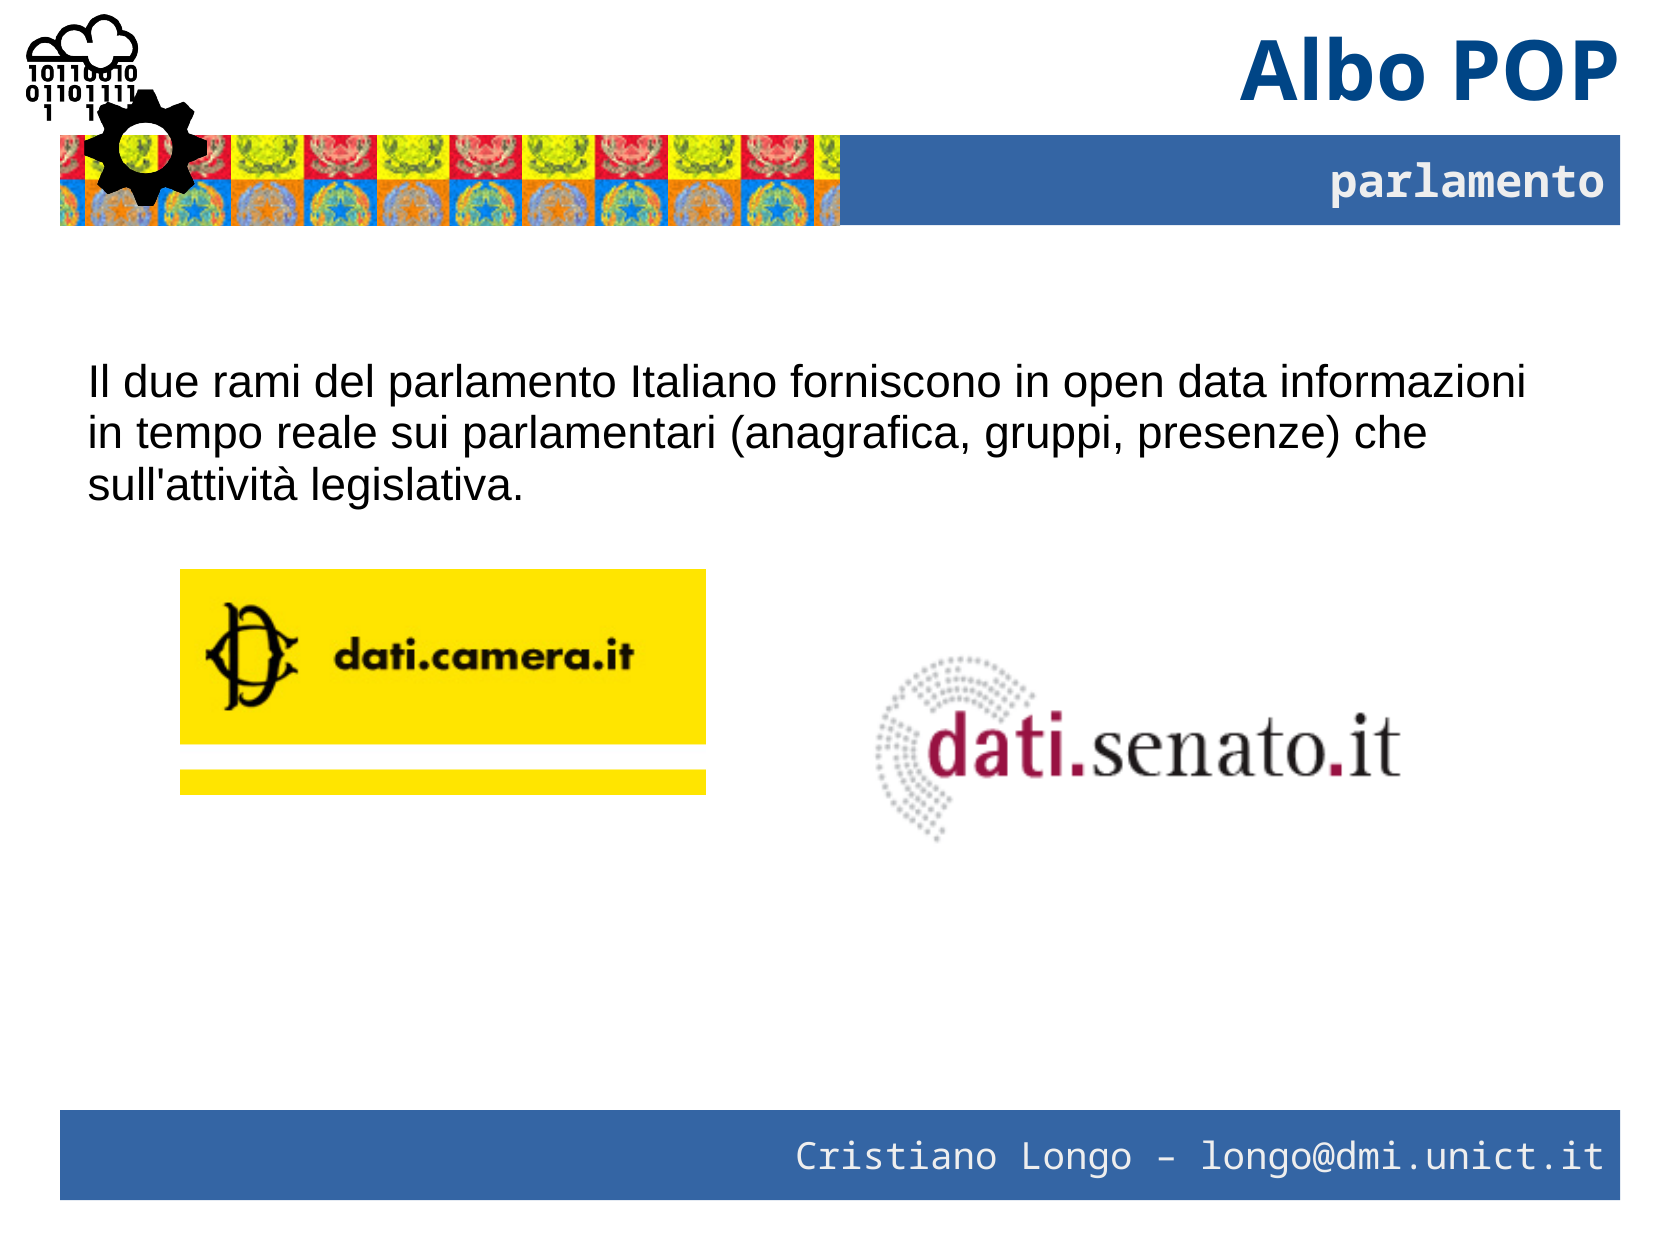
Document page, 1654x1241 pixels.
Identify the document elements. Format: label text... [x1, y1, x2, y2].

text_box Cristiano Longo – longo@dmi.unict.it [60, 1110, 1621, 1201]
text_box [60, 135, 840, 226]
text_box parlamento [840, 135, 1621, 226]
picture [868, 644, 1411, 856]
text_box Il due rami del parlamento Italiano forniscono in open data informazioni in tempo reale sui parlamentari (anagrafica, gruppi, presenze) che sull'attività legislativa. [72, 348, 1558, 620]
text_box Albo POP [982, 4, 1636, 124]
picture [180, 569, 706, 796]
picture [26, 14, 207, 206]
